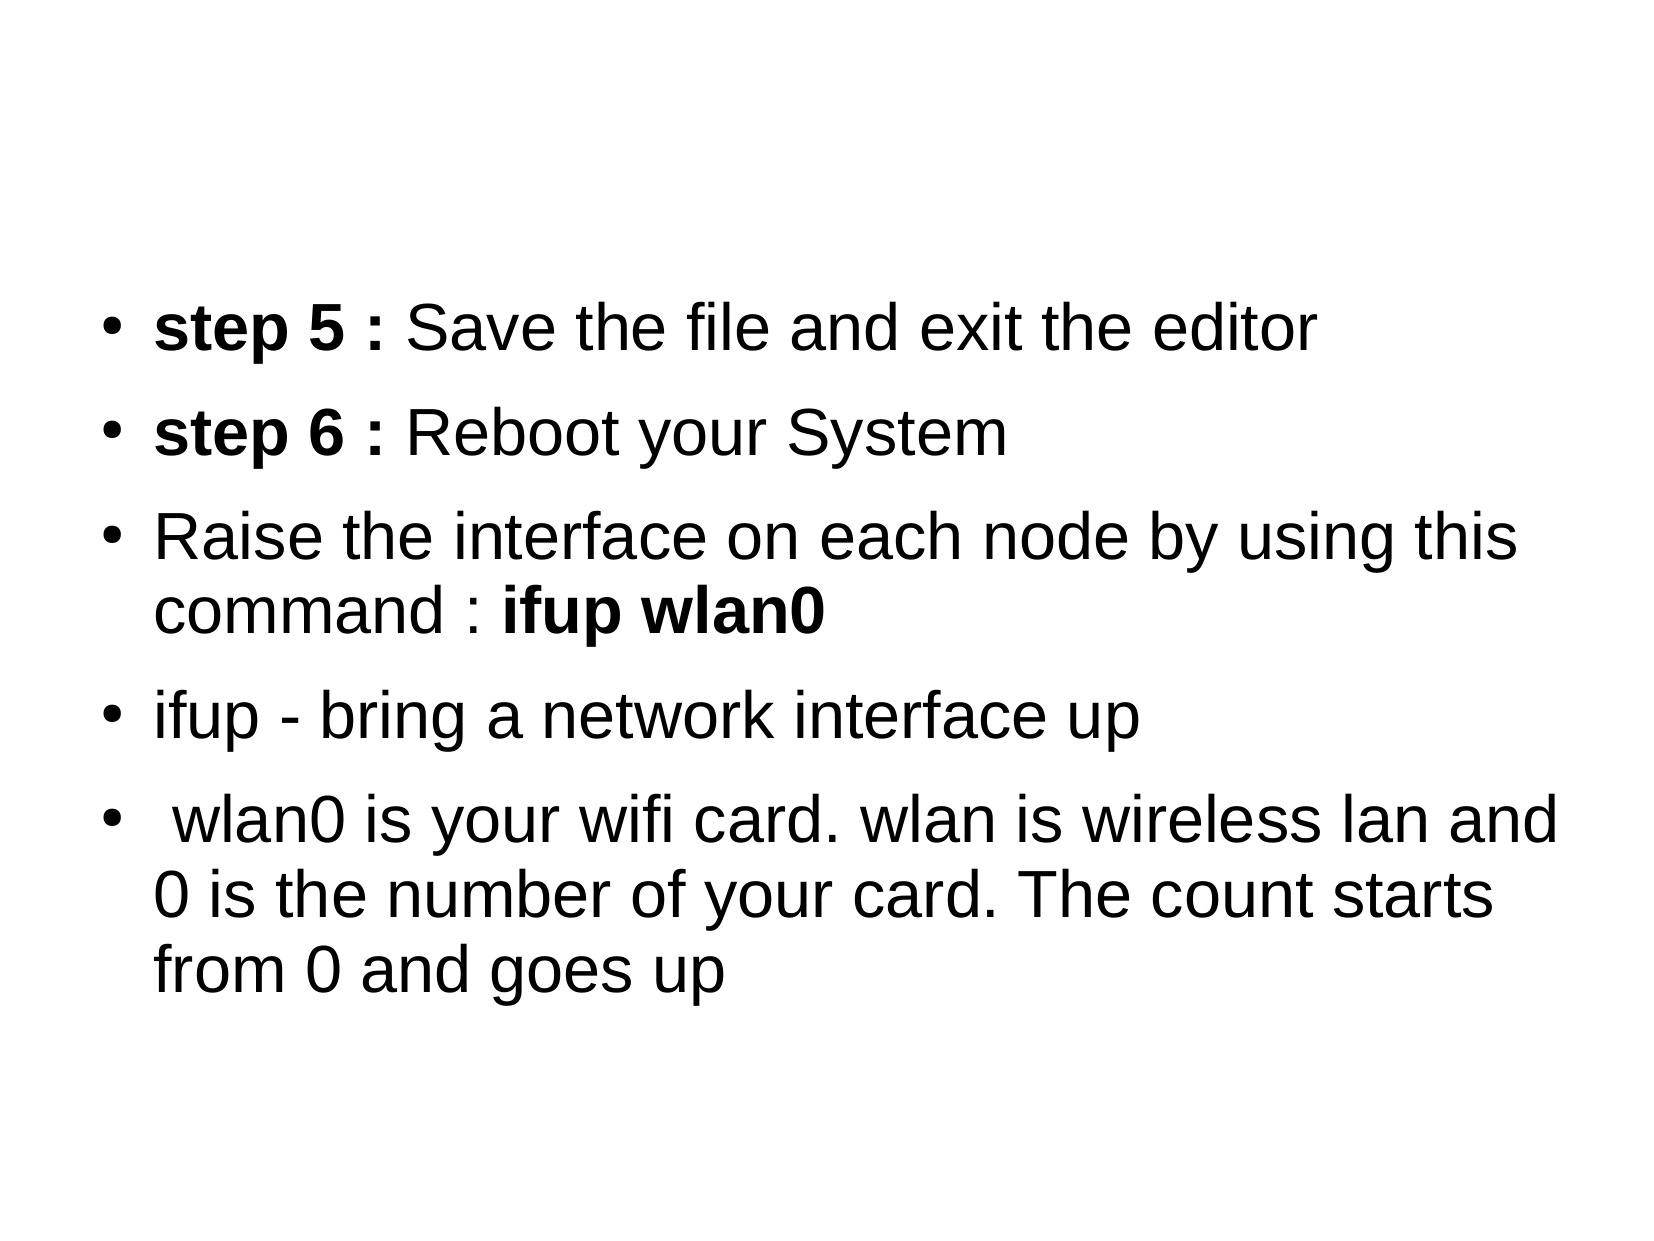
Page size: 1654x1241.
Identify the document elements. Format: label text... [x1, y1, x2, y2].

list step 5 : Save the file and exit the editor step 6 : Reboot your System Raise the interface on each node by using this command : ifup wlan0 ifup - bring a network interface up wlan0 is your wifi card. wlan is wireless lan and 0 is the number of your card. The count starts from 0 and goes up [82, 290, 1571, 1010]
